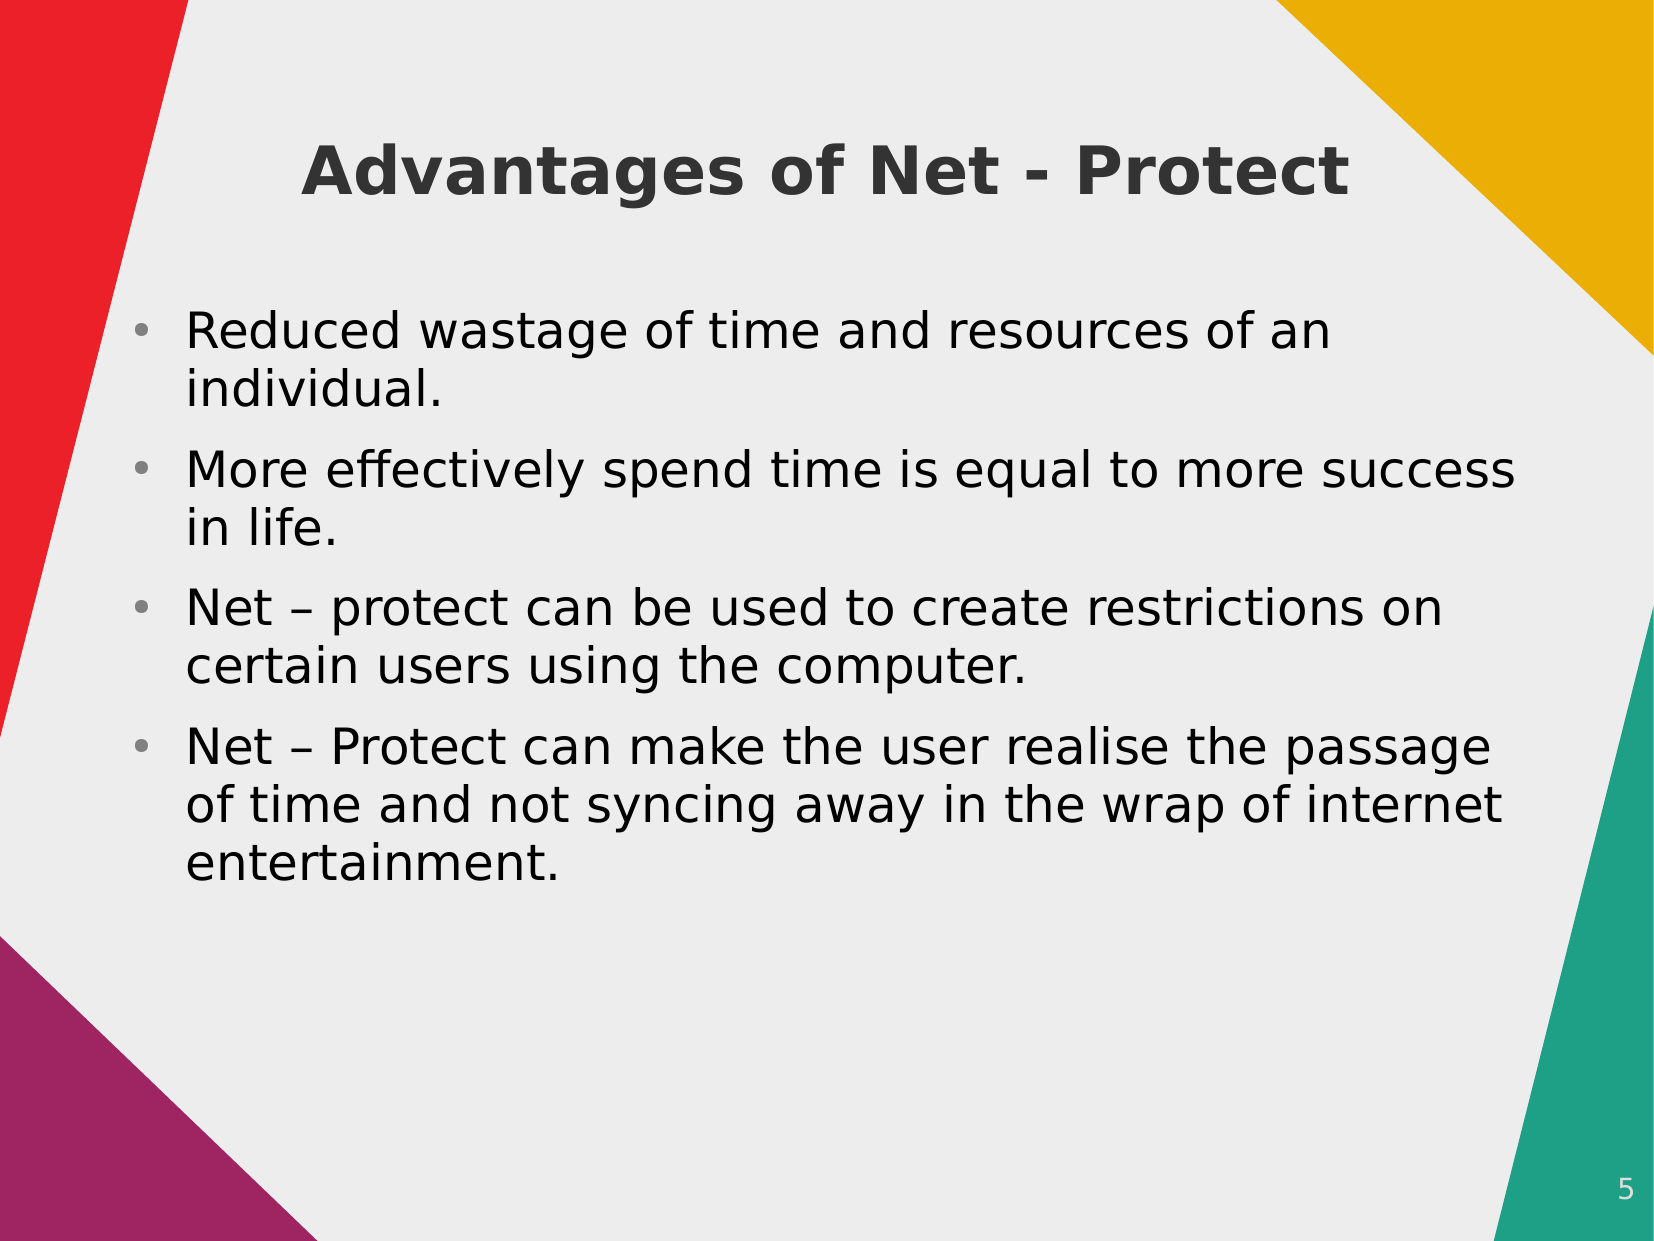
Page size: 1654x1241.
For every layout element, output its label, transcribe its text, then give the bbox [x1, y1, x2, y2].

list Reduced wastage of time and resources of an individual. More effectively spend time is equal to more success in life. Net – protect can be used to create restrictions on certain users using the computer. Net – Protect can make the user realise the passage of time and not syncing away in the wrap of internet entertainment. [114, 302, 1539, 1033]
title Advantages of Net - Protect [114, 73, 1539, 271]
